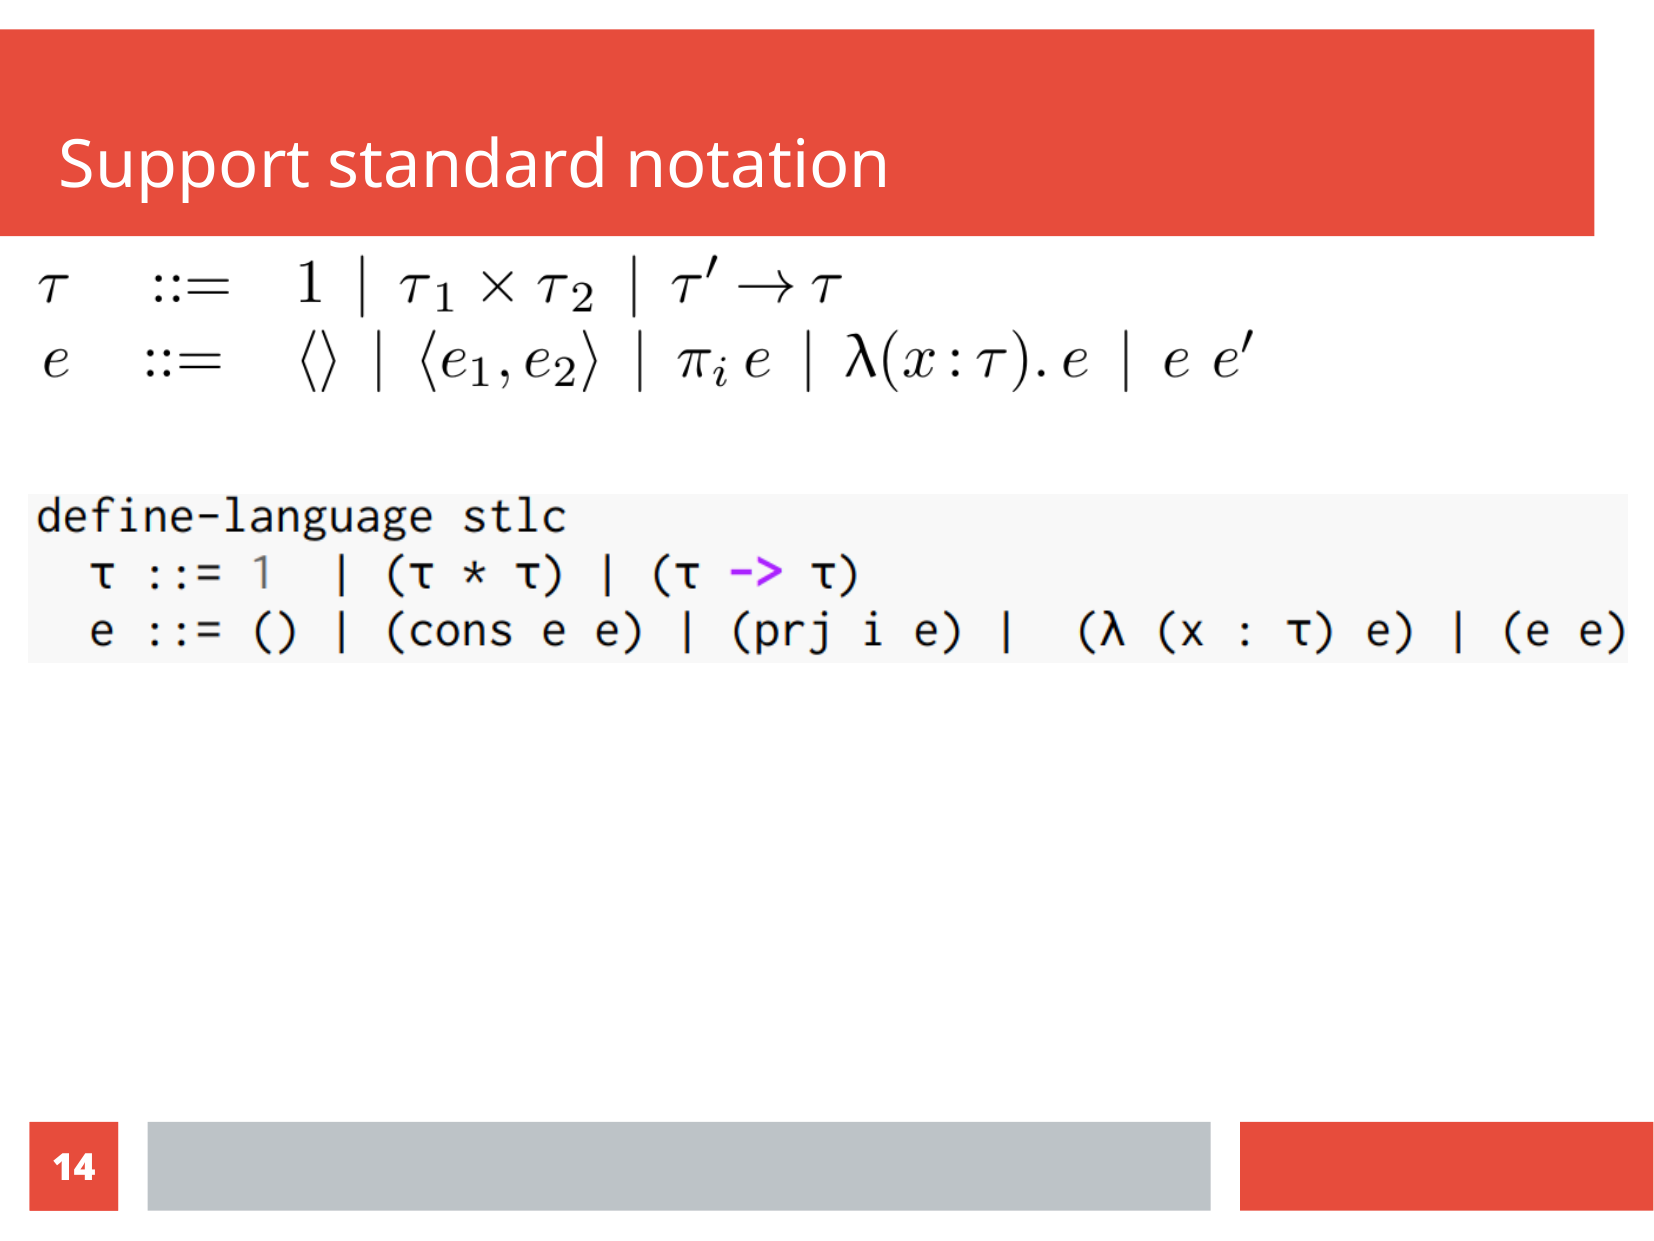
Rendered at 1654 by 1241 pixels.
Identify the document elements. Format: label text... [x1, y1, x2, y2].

picture [30, 250, 1261, 406]
title Support standard notation [59, 59, 1595, 207]
picture [28, 494, 1628, 663]
